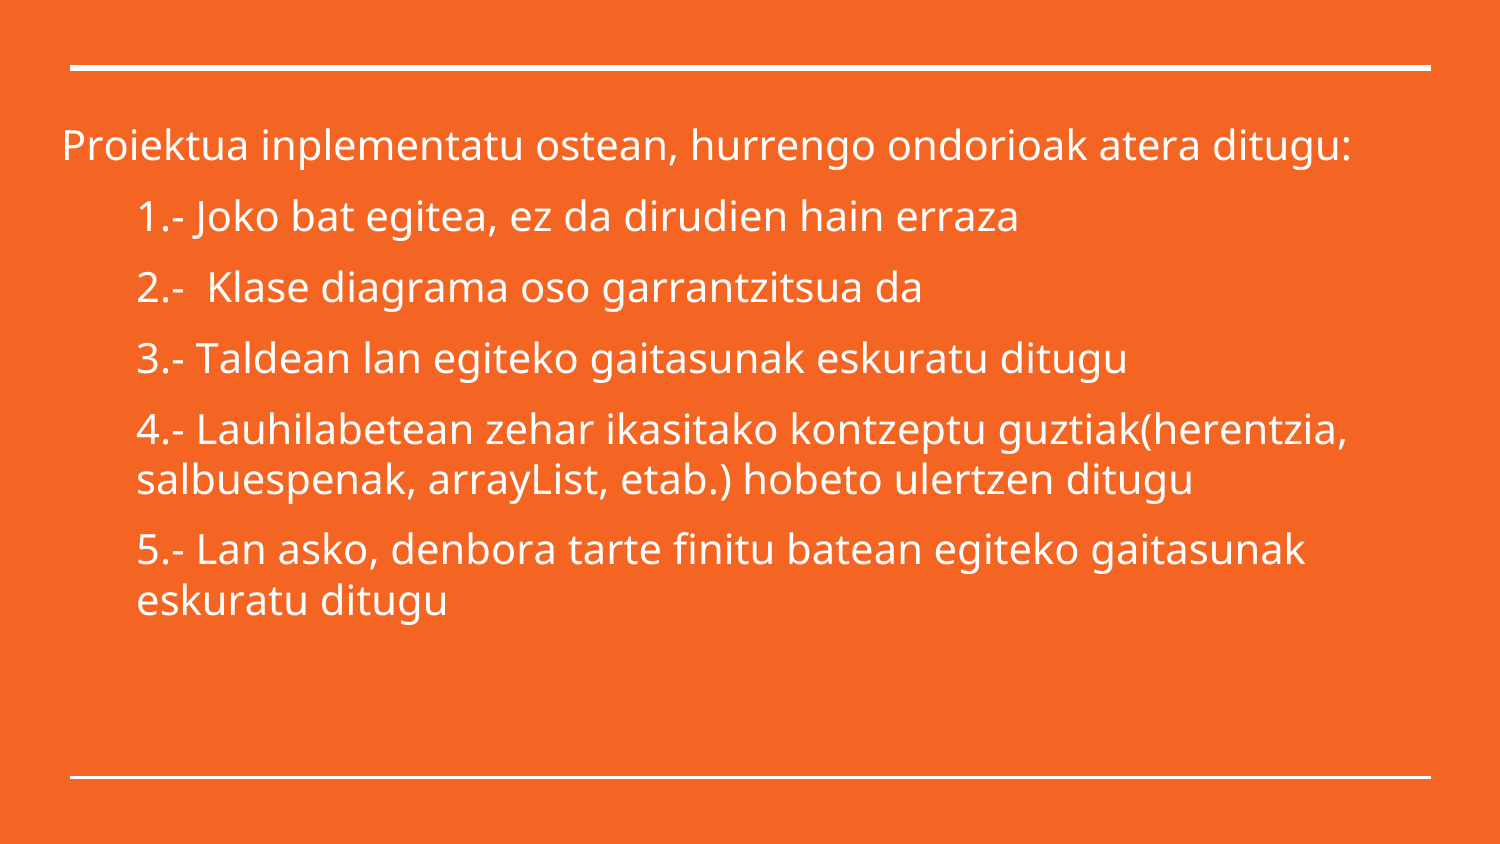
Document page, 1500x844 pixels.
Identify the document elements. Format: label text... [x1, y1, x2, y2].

text_box Proiektua inplementatu ostean, hurrengo ondorioak atera ditugu: 1.- Joko bat egitea, ez da dirudien hain erraza 2.- Klase diagrama oso garrantzitsua da 3.- Taldean lan egiteko gaitasunak eskuratu ditugu 4.- Lauhilabetean zehar ikasitako kontzeptu guztiak(herentzia, salbuespenak, arrayList, etab.) hobeto ulertzen ditugu 5.- Lan asko, denbora tarte finitu batean egiteko gaitasunak eskuratu ditugu [46, 103, 1452, 800]
